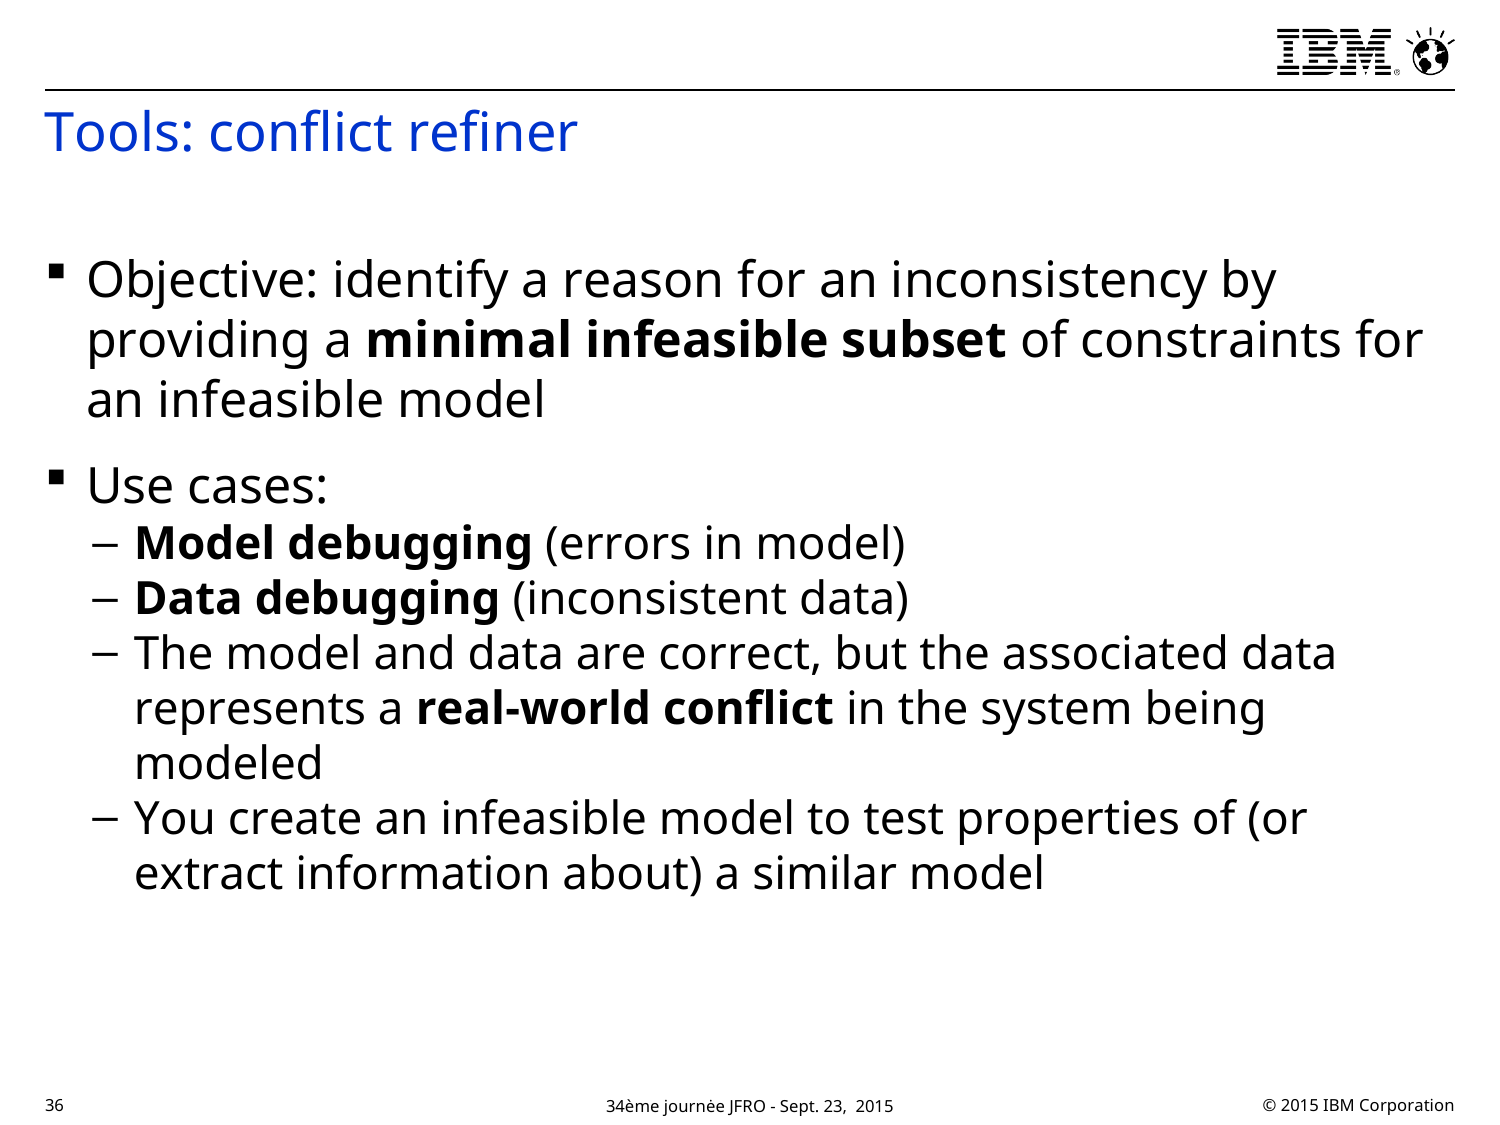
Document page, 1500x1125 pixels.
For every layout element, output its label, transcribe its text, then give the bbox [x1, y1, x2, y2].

title Tools: conflict refiner [29, 97, 1455, 203]
list Objective: identify a reason for an inconsistency by providing a minimal infeasible subset of constraints for an infeasible model Use cases: Model debugging (errors in model) Data debugging (inconsistent data) The model and data are correct, but the associated data represents a real-world conflict in the system being modeled You create an infeasible model to test properties of (or extract information about) a similar model [29, 239, 1455, 1066]
picture [1260, 10, 1468, 90]
